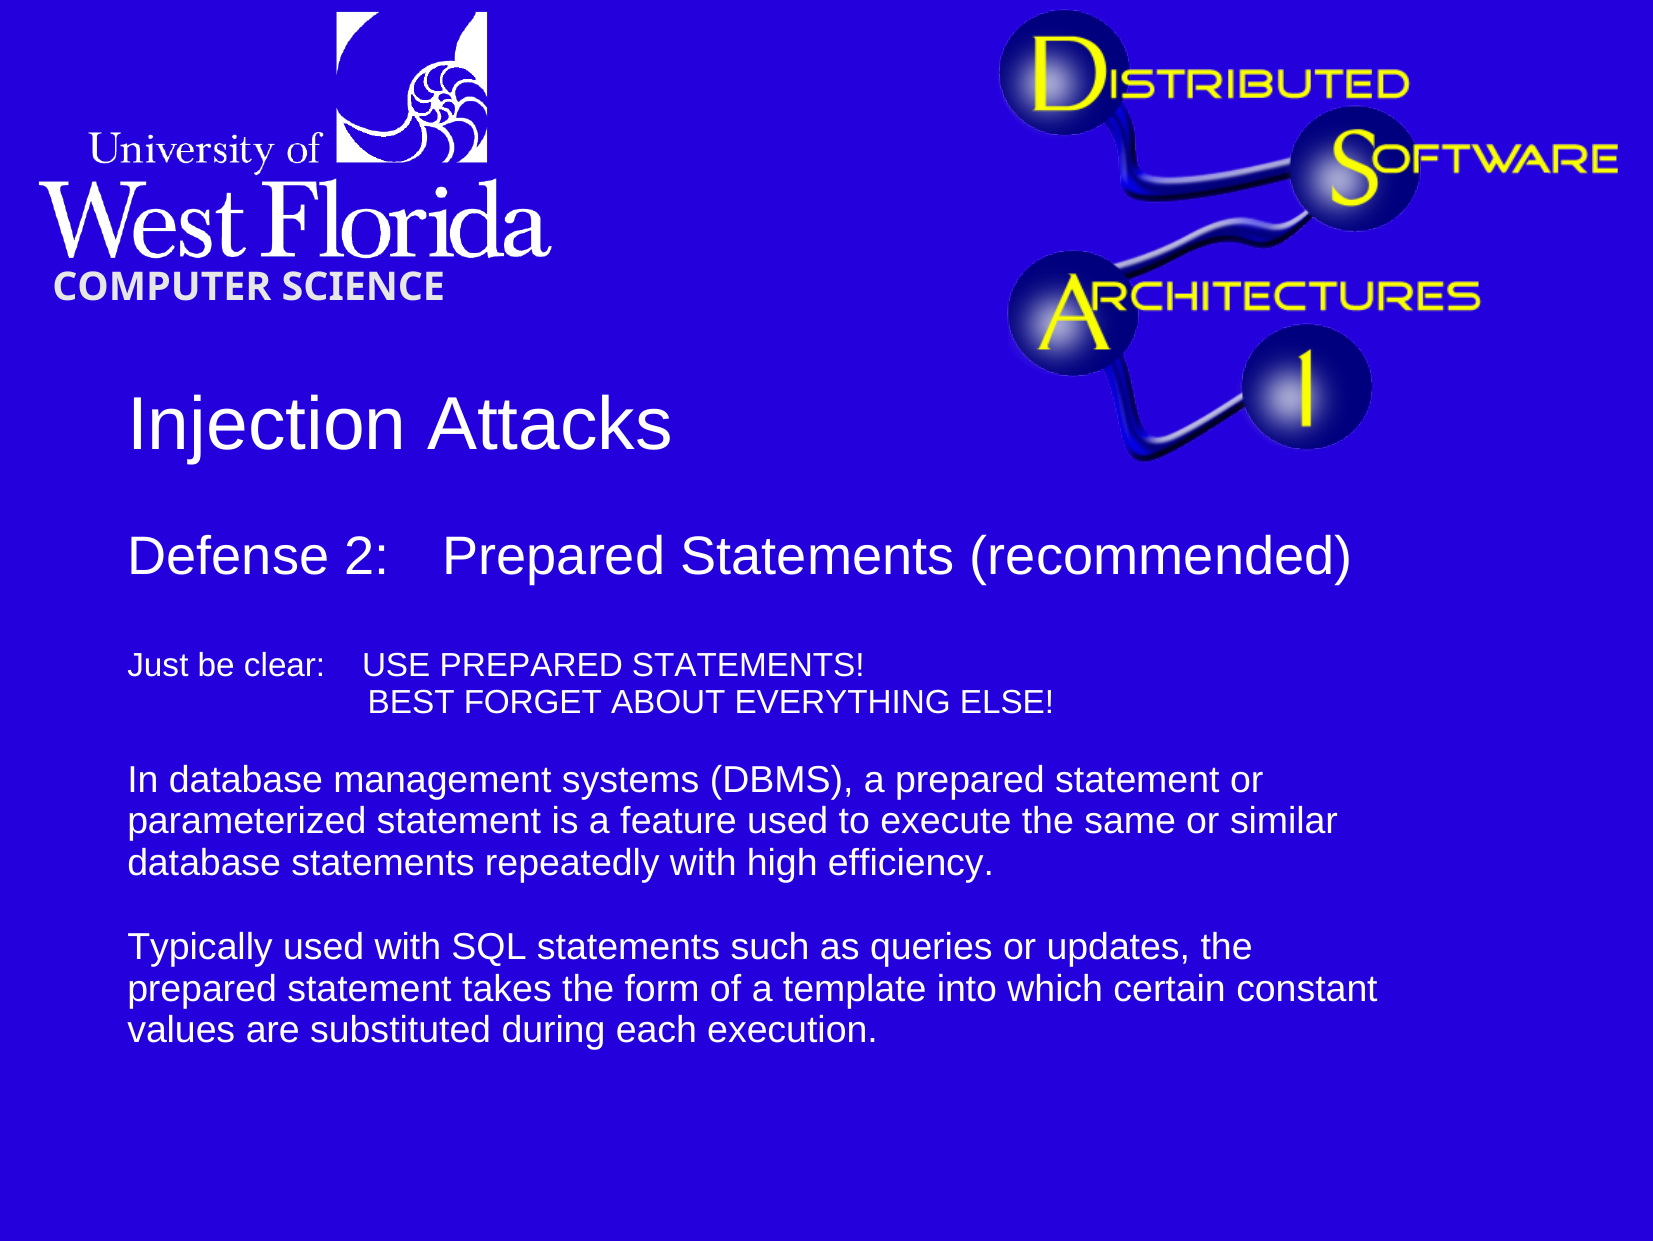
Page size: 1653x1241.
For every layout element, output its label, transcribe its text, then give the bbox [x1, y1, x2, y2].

text_box COMPUTER SCIENCE [37, 262, 563, 316]
picture [910, 0, 1653, 506]
text_box Injection Attacks Defense 2: Prepared Statements (recommended) Just be clear: USE PREPARED STATEMENTS! BEST FORGET ABOUT EVERYTHING ELSE! In database management systems (DBMS), a prepared statement or parameterized statement is a feature used to execute the same or similar database statements repeatedly with high efficiency. Typically used with SQL statements such as queries or updates, the prepared statement takes the form of a template into which certain constant values are substituted during each execution. [112, 375, 1426, 726]
picture [37, 0, 559, 262]
